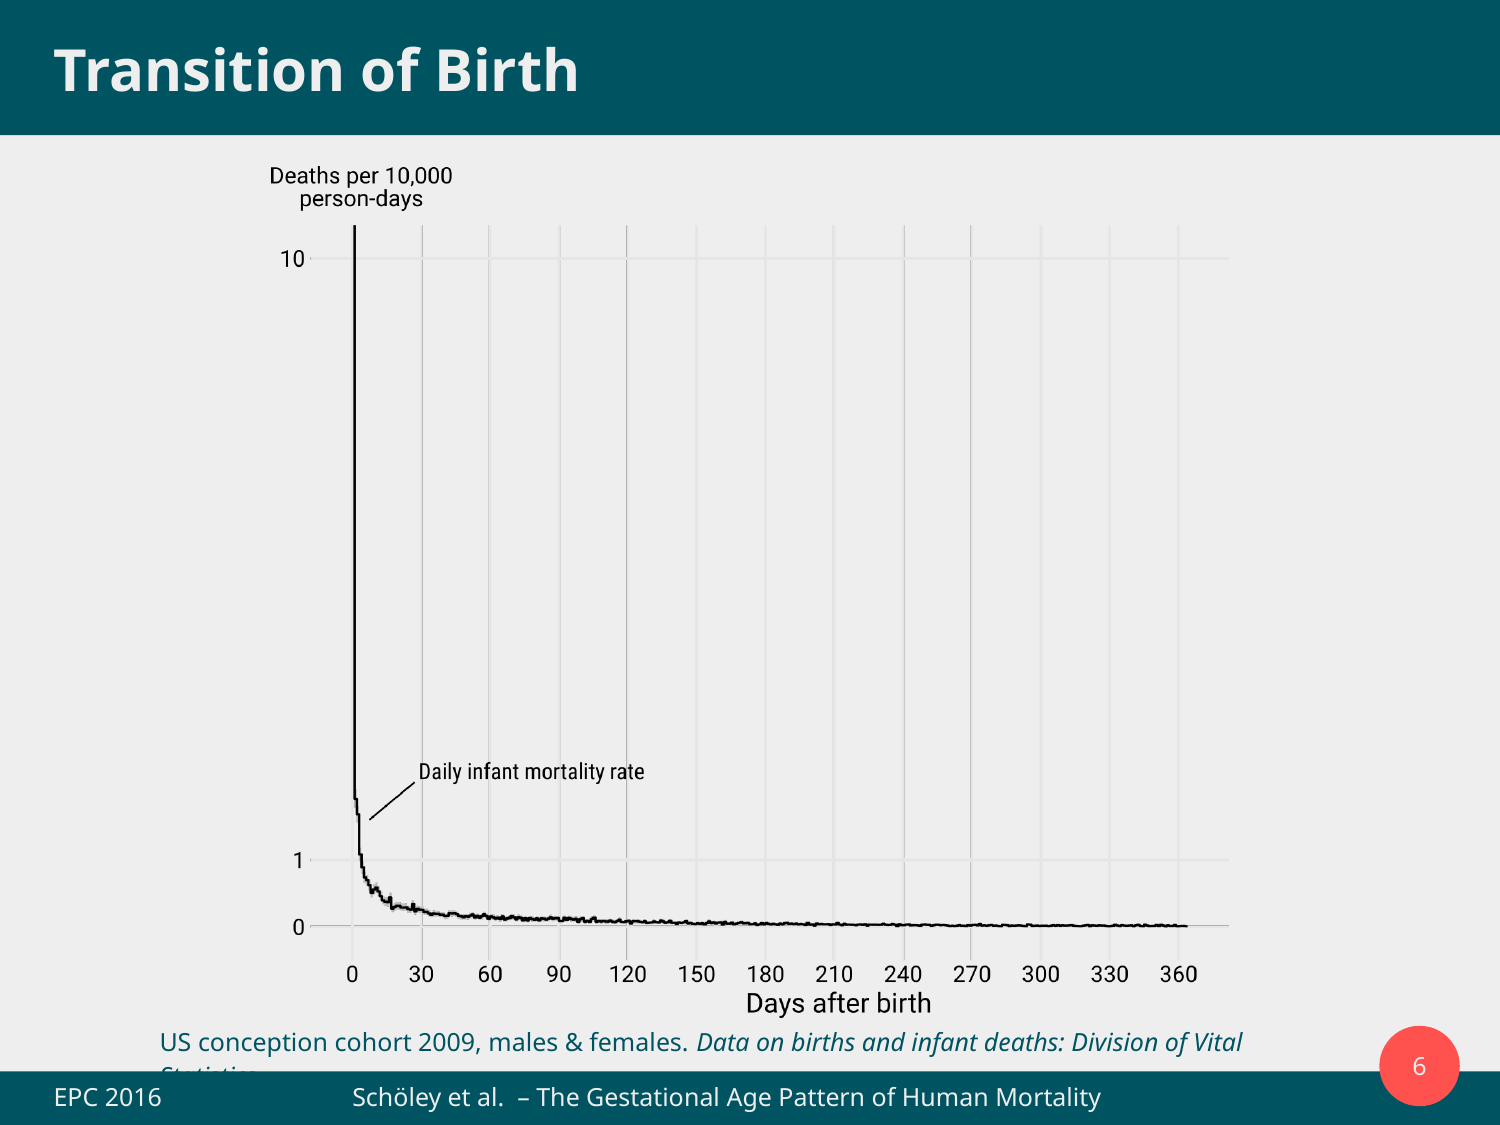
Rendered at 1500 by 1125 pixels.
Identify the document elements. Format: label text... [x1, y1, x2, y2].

picture [271, 166, 1229, 1018]
title Transition of Birth [53, 0, 1447, 141]
text_box US conception cohort 2009, males & females. Data on births and infant deaths: Division of Vital Statistics. [144, 1017, 1356, 1095]
